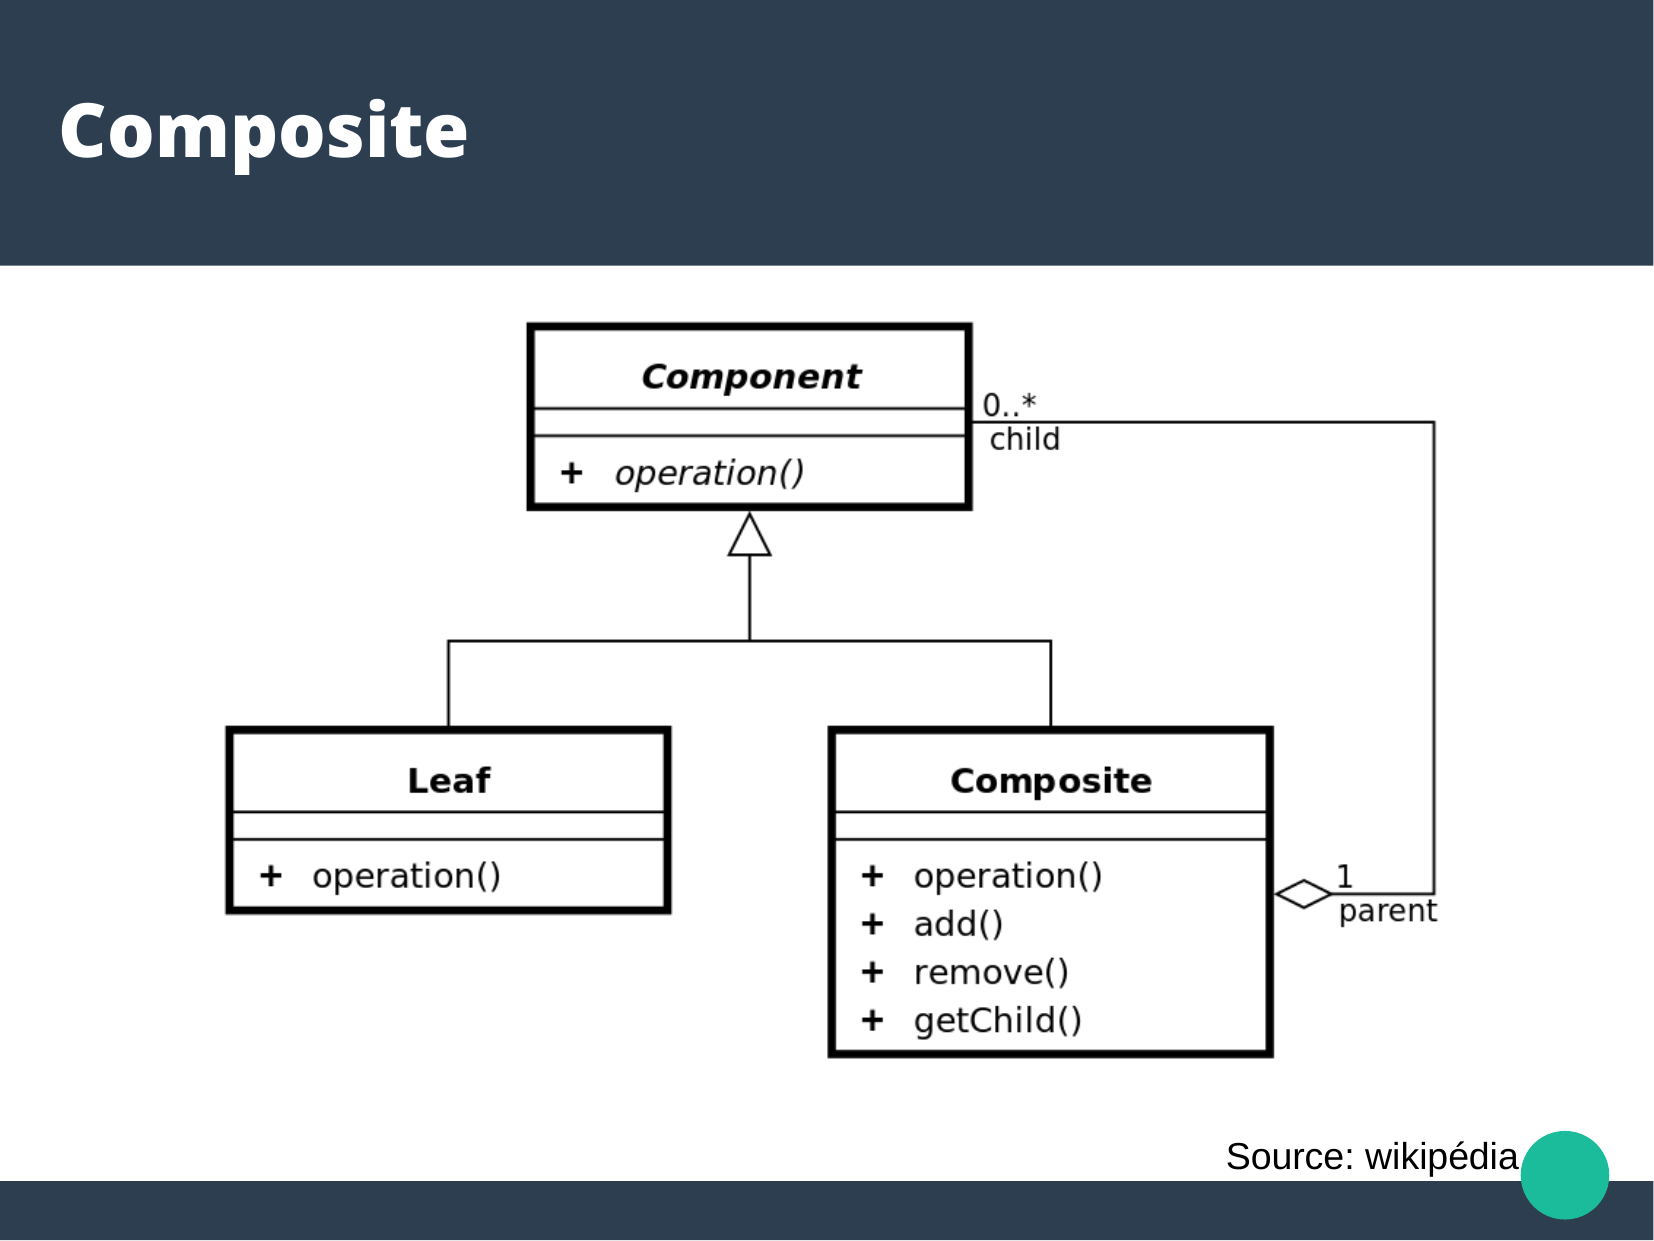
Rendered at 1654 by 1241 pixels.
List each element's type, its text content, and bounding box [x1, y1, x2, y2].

title Composite [59, 49, 1595, 207]
picture [175, 272, 1489, 1120]
text_box Source: wikipédia [1210, 1127, 1534, 1185]
